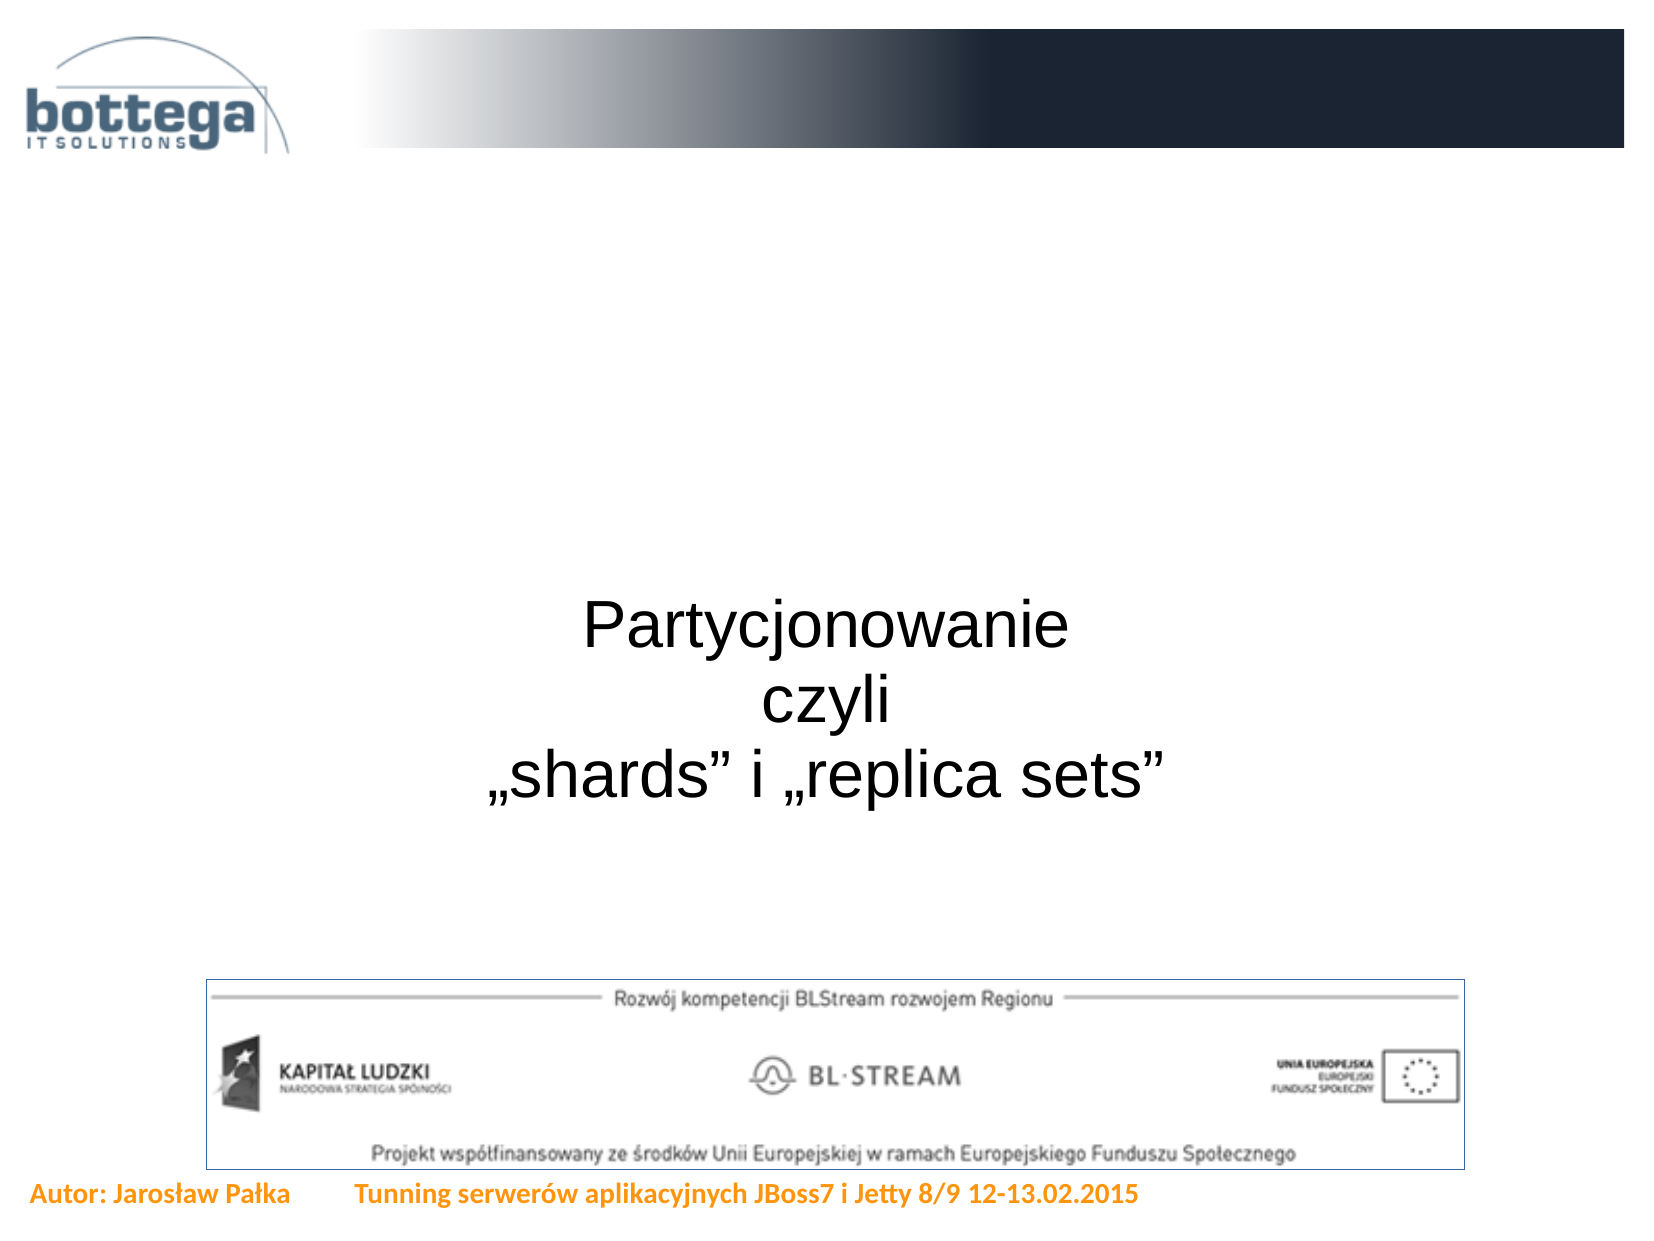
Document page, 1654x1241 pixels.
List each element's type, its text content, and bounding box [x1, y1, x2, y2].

picture [207, 1109, 1464, 1169]
picture [17, 29, 296, 160]
subtitle Partycjonowanie czyli „shards” i „replica sets” [82, 290, 1571, 1109]
